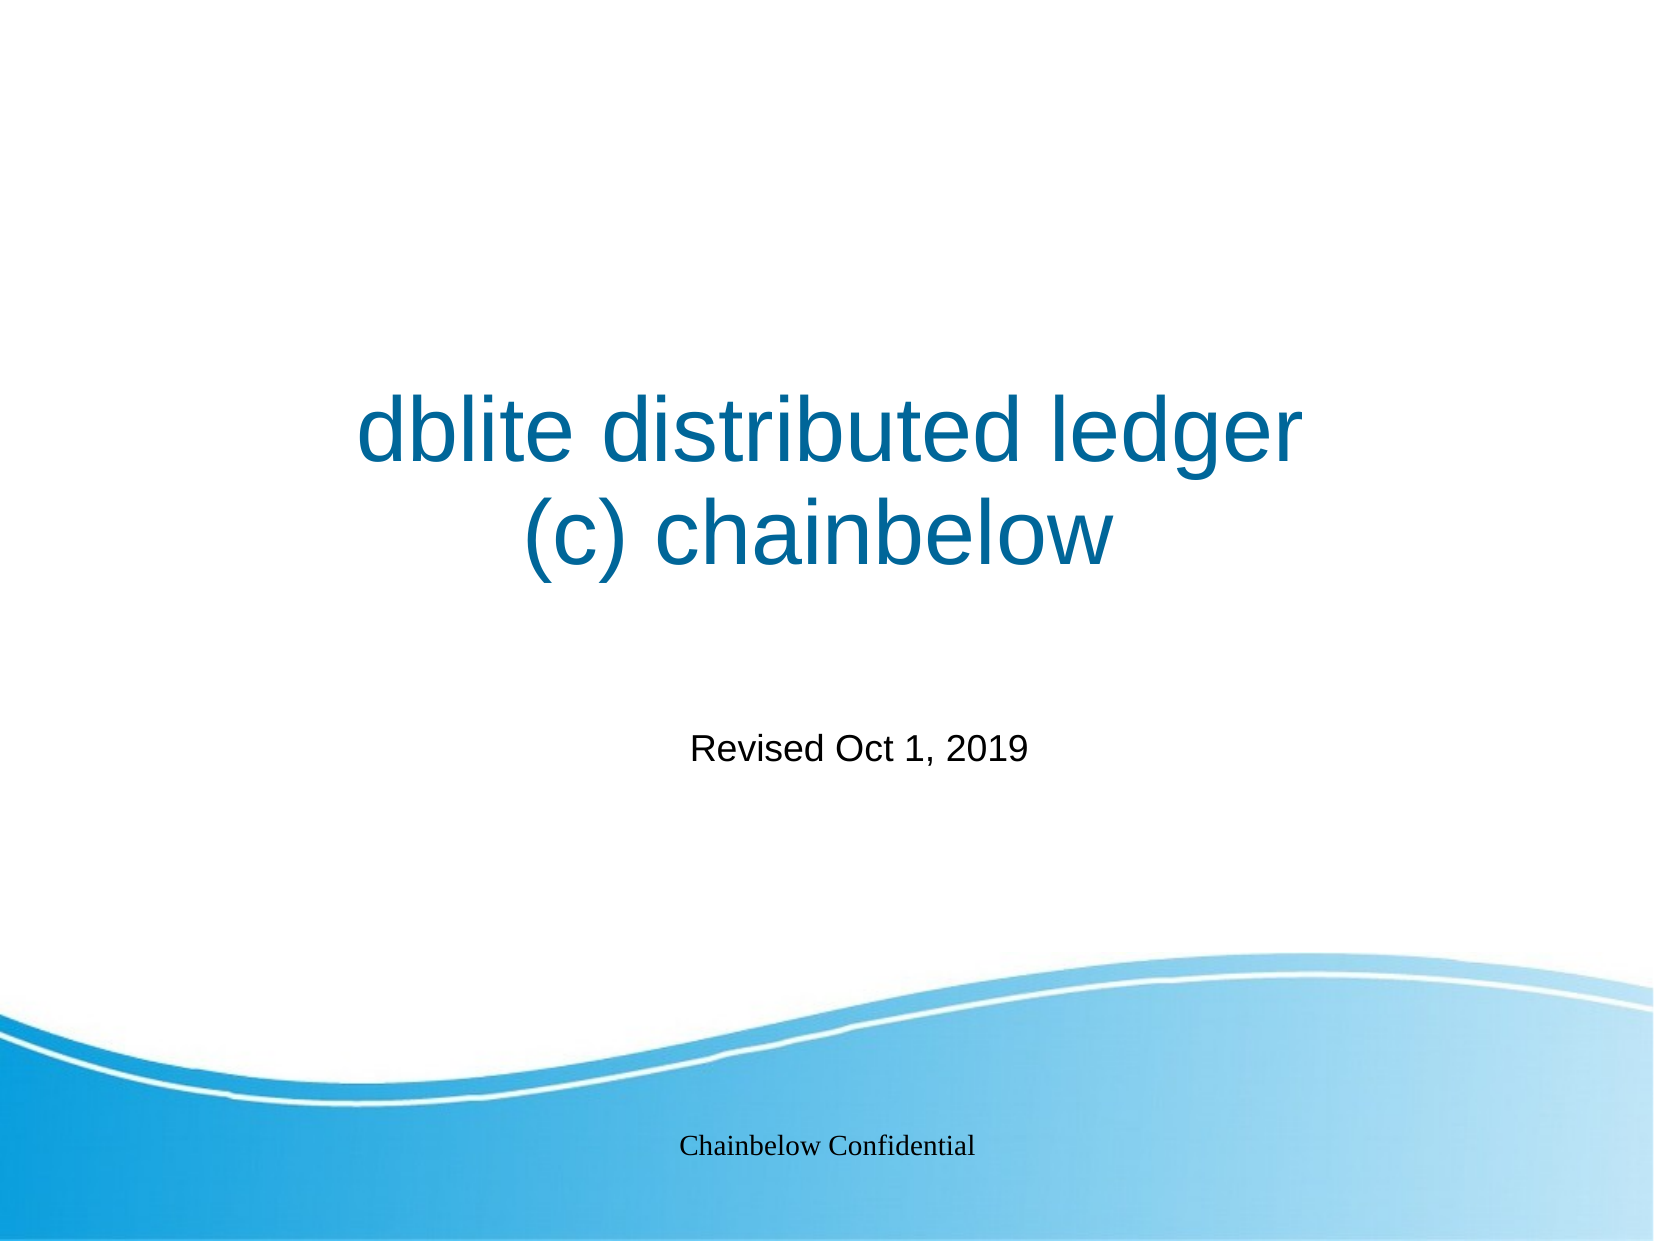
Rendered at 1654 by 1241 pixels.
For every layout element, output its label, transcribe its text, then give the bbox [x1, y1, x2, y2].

picture [0, 952, 1654, 1241]
title dblite distributed ledger (c) chainbelow [86, 377, 1576, 586]
text_box Revised Oct 1, 2019 [675, 720, 1044, 777]
